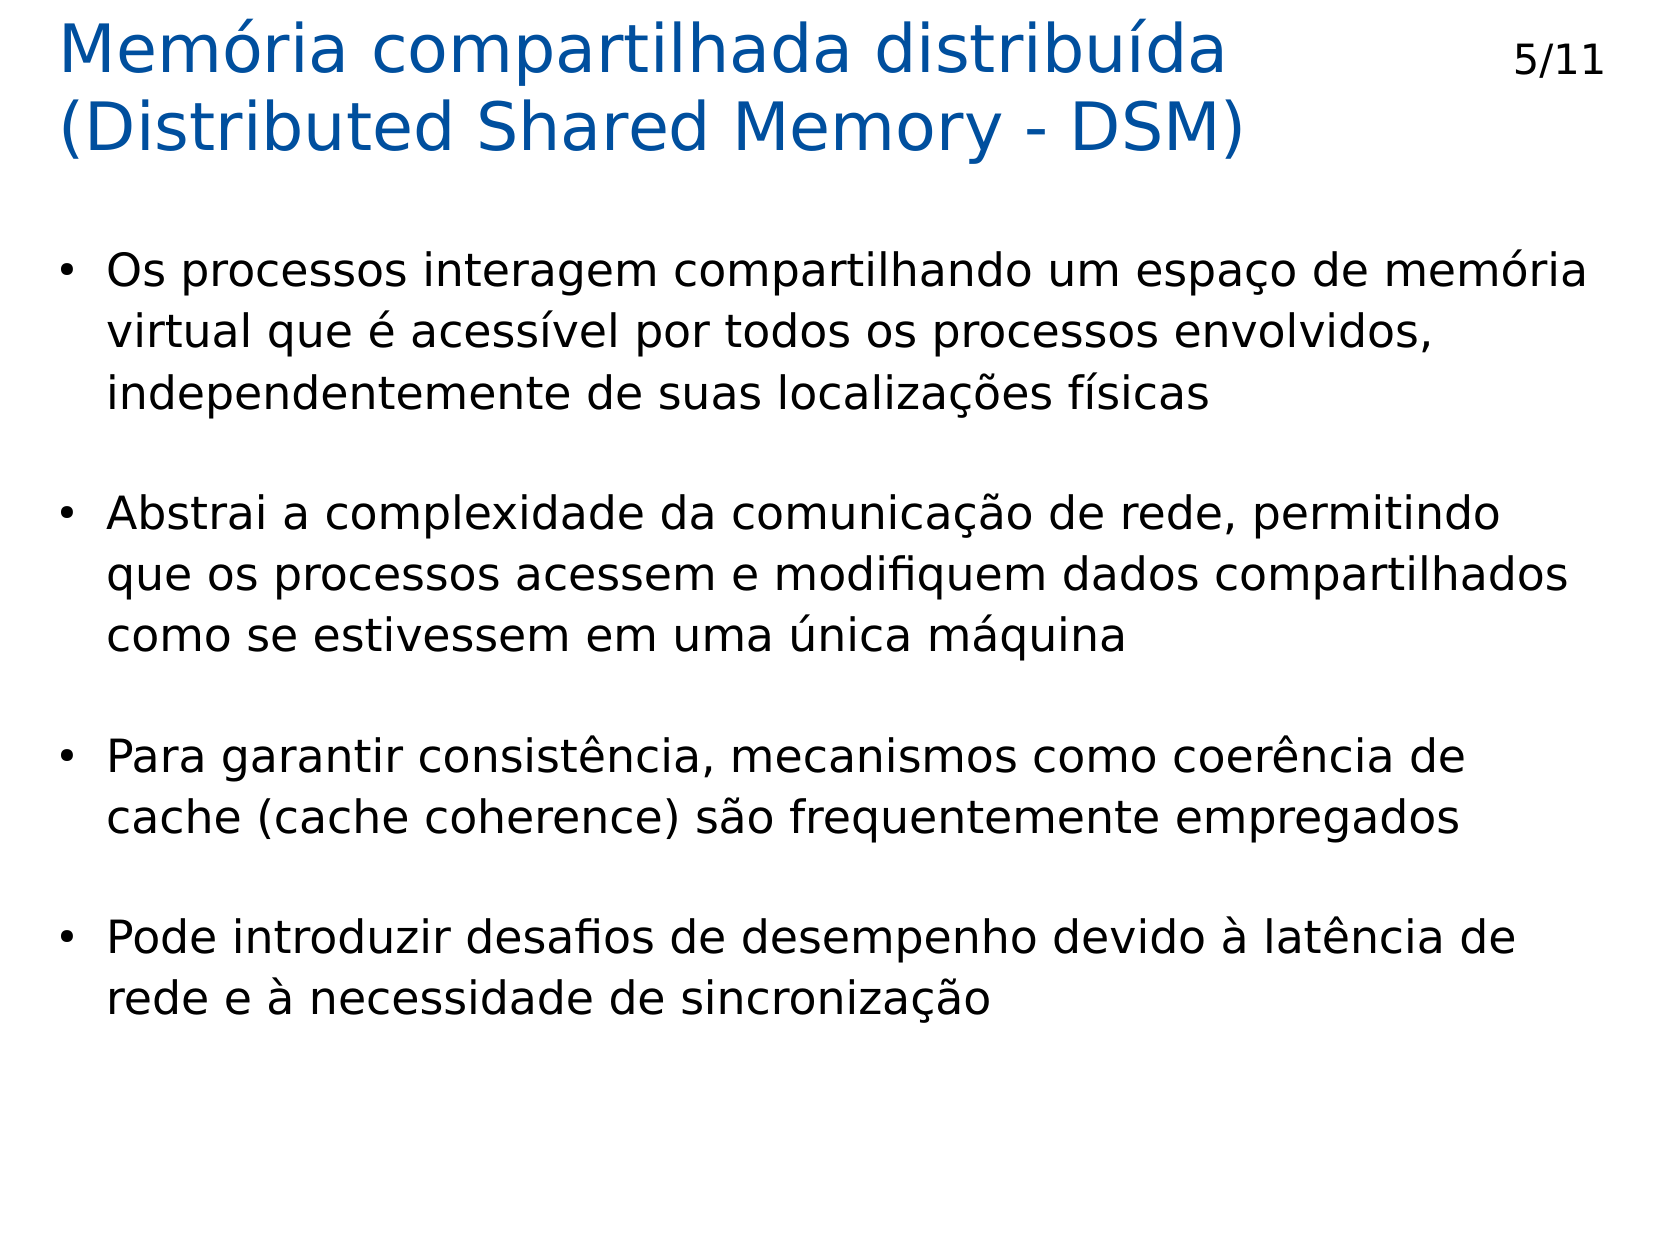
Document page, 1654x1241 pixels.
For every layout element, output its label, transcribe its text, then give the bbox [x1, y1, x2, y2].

title Memória compartilhada distribuída (Distributed Shared Memory - DSM) [59, 10, 1506, 167]
list Os processos interagem compartilhando um espaço de memória virtual que é acessível por todos os processos envolvidos, independentemente de suas localizações físicas Abstrai a complexidade da comunicação de rede, permitindo que os processos acessem e modifiquem dados compartilhados como se estivessem em uma única máquina Para garantir consistência, mecanismos como coerência de cache (cache coherence) são frequentemente empregados Pode introduzir desafios de desempenho devido à latência de rede e à necessidade de sincronização [59, 236, 1595, 1211]
